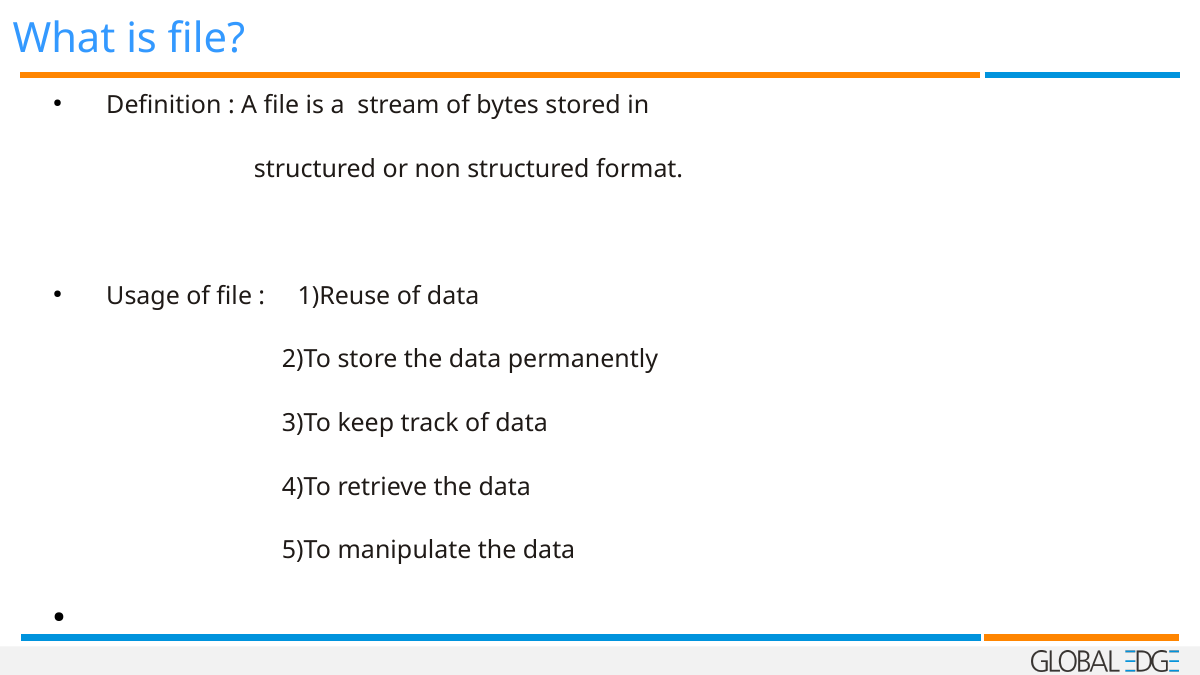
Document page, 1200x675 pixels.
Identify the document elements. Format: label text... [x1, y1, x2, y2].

list Definition : A file is a stream of bytes stored in structured or non structured format. Usage of file : 1)Reuse of data 2)To store the data permanently 3)To keep track of data 4)To retrieve the data 5)To manipulate the data [35, 86, 1170, 627]
picture [1031, 650, 1179, 672]
title What is file? [12, 9, 1088, 63]
